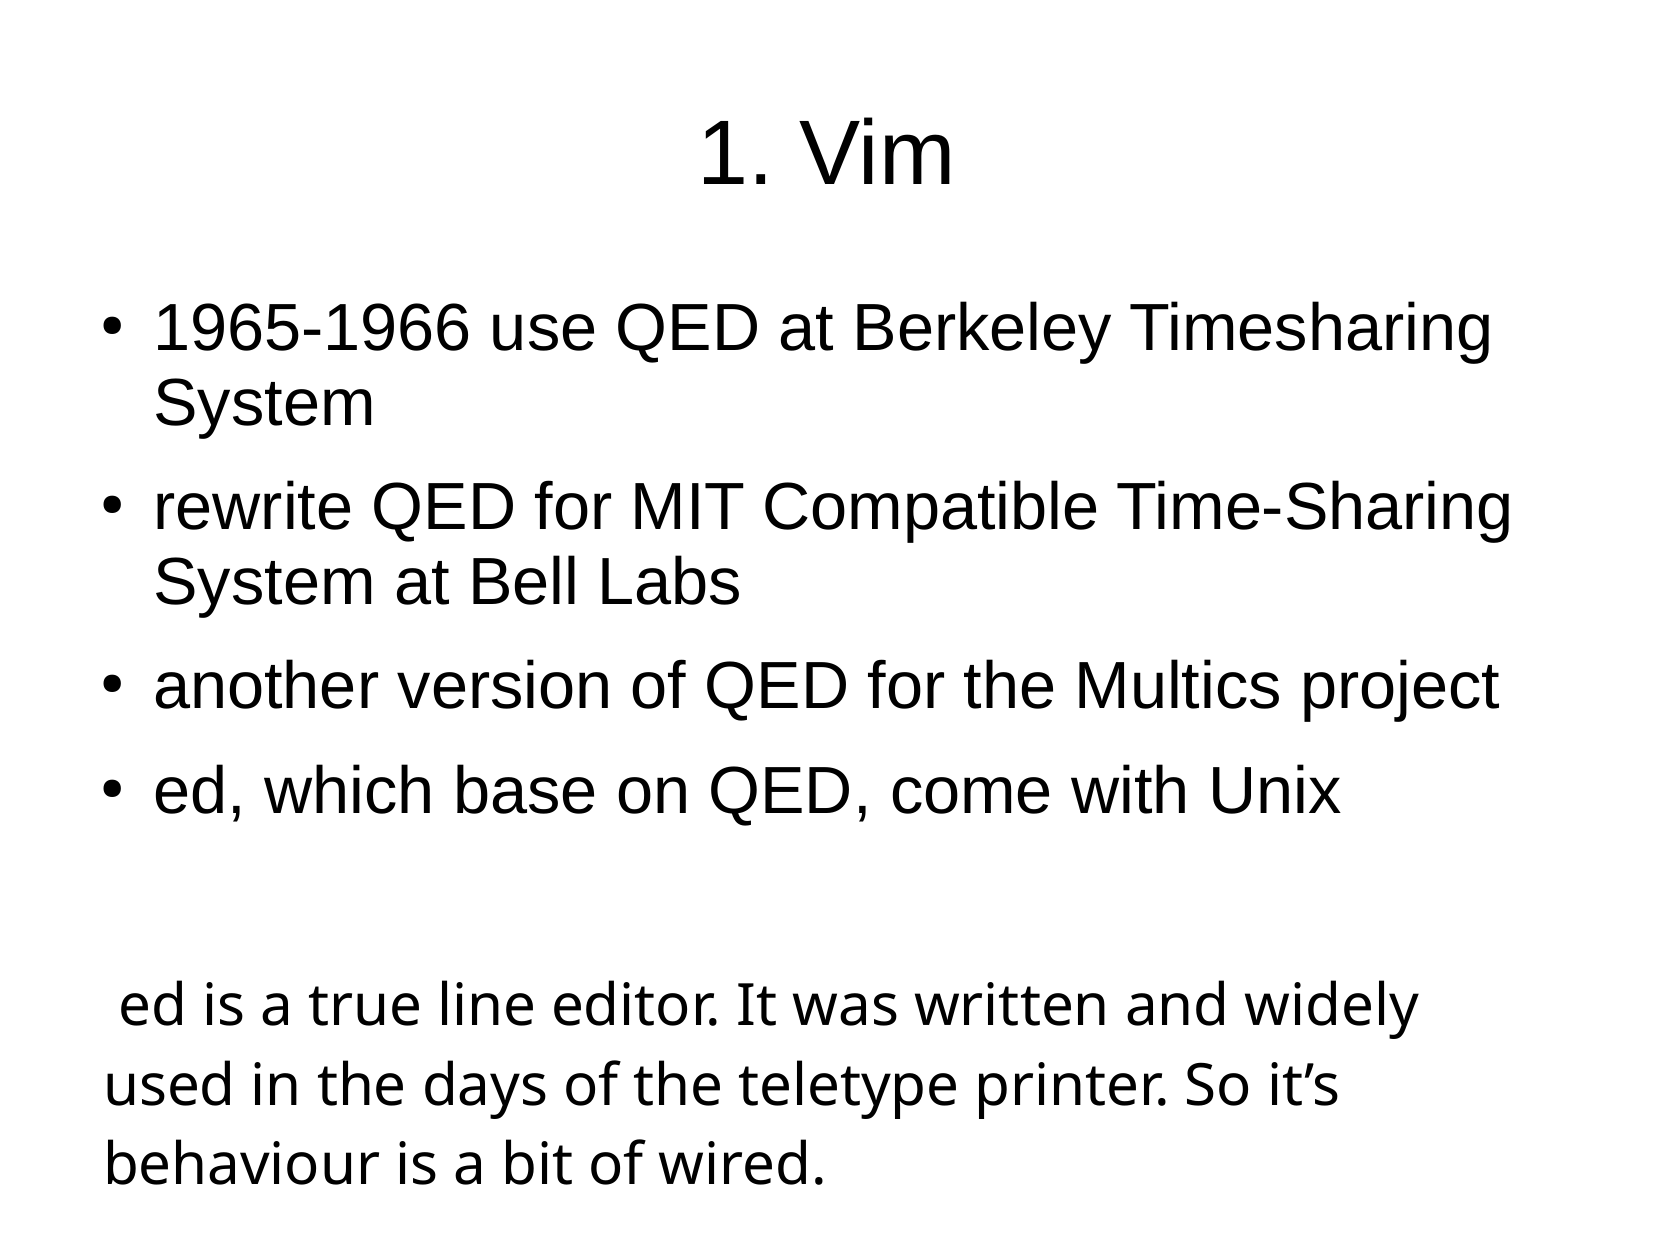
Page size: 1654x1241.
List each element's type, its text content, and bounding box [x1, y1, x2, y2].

title 1. Vim [82, 49, 1571, 257]
text_box ed is a true line editor. It was written and widely used in the days of the teletype printer. So it’s behaviour is a bit of wired. [88, 956, 1578, 1164]
list 1965-1966 use QED at Berkeley Timesharing System rewrite QED for MIT Compatible Time-Sharing System at Bell Labs another version of QED for the Multics project ed, which base on QED, come with Unix [82, 290, 1571, 1010]
